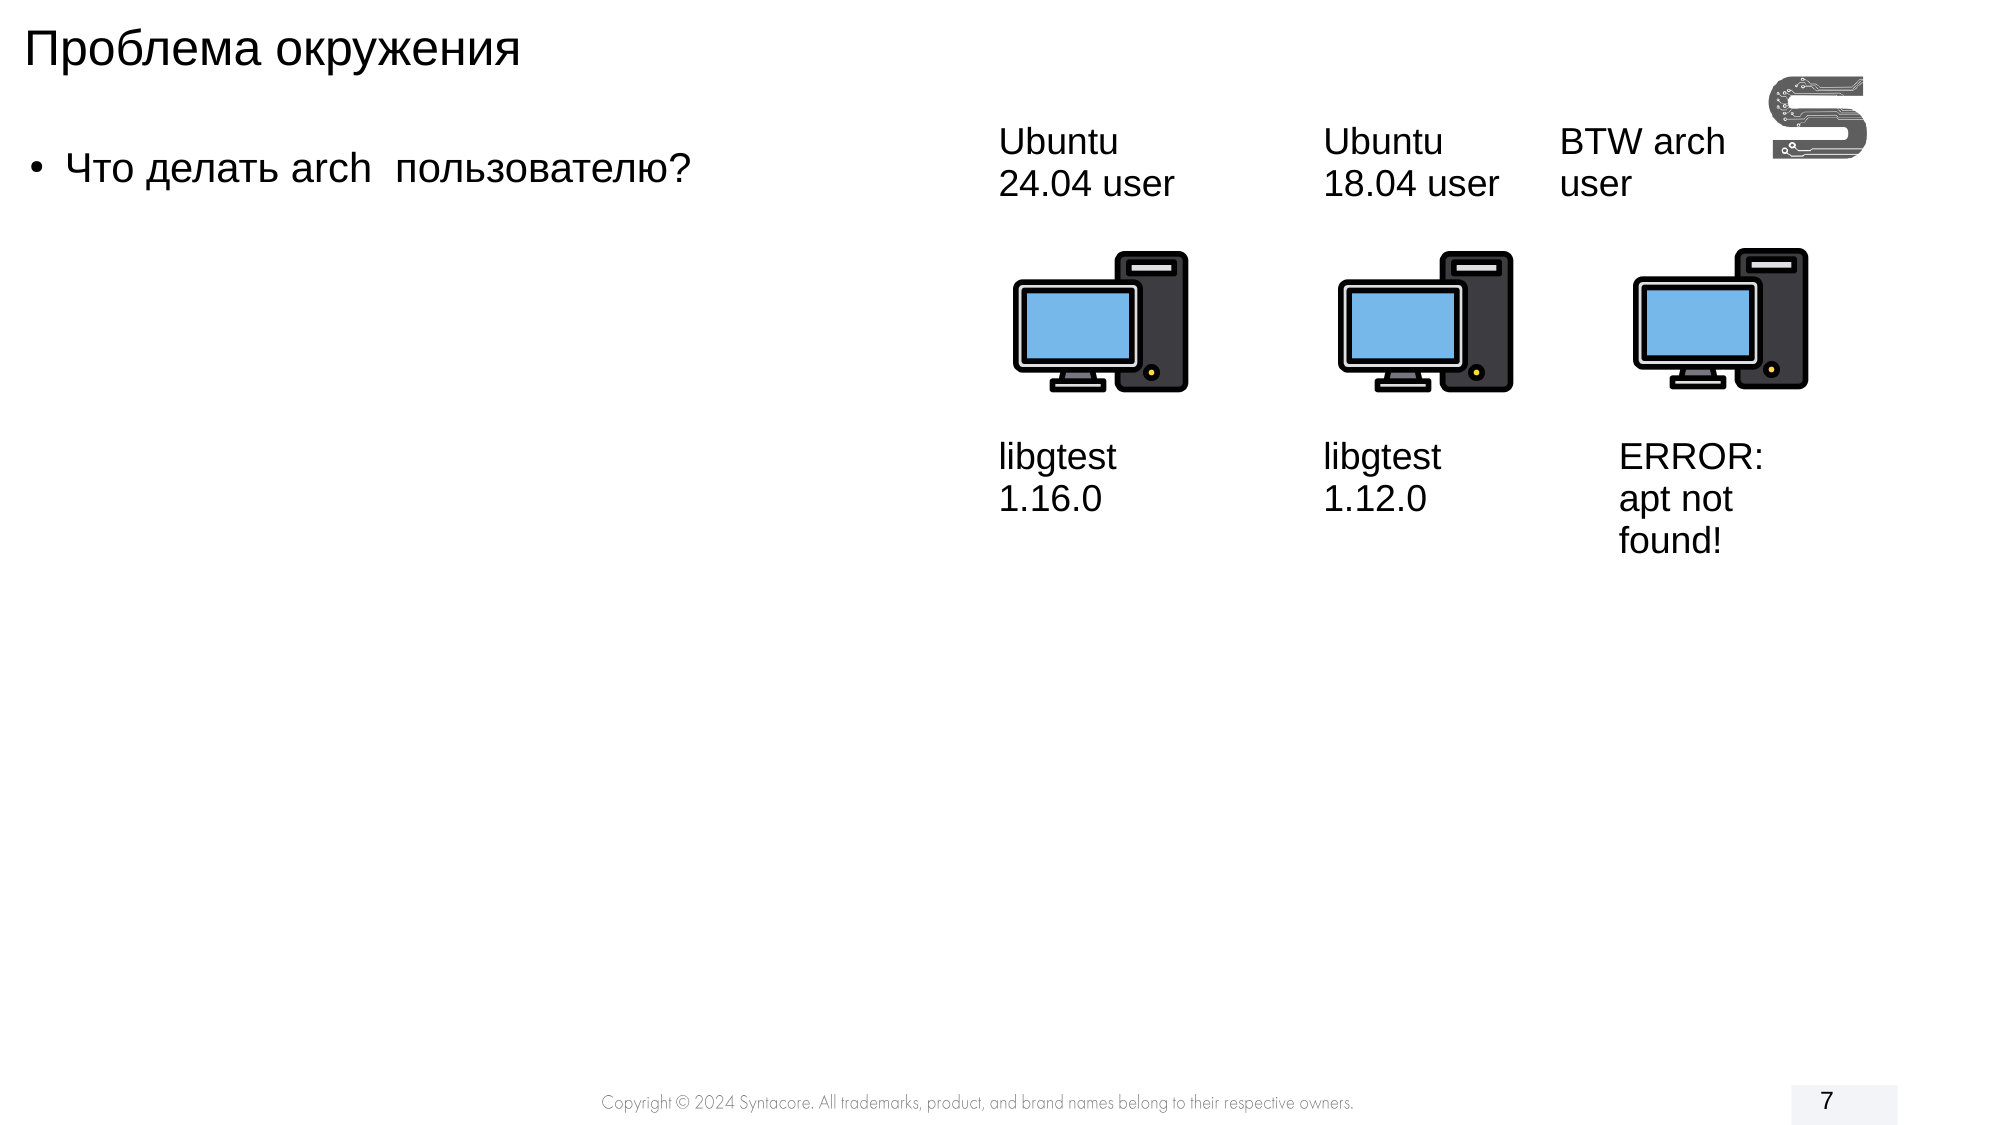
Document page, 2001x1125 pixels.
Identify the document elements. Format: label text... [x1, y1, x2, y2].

text_box ERROR: apt not found! [1603, 427, 1841, 569]
picture [1335, 231, 1516, 412]
text_box BTW arch user [1544, 113, 1782, 213]
picture [601, 1089, 1361, 1114]
text_box Ubuntu 18.04 user [1308, 113, 1544, 213]
text_box <number> [1805, 1079, 1949, 1123]
text_box Проблема окружения [0, 13, 832, 84]
text_box libgtest 1.12.0 [1308, 427, 1545, 527]
picture [1010, 231, 1191, 412]
picture [1768, 76, 1867, 160]
text_box Что делать arch пользователю? [14, 137, 984, 586]
text_box libgtest 1.16.0 [983, 427, 1221, 527]
text_box Ubuntu 24.04 user [983, 113, 1221, 213]
picture [1630, 228, 1811, 409]
